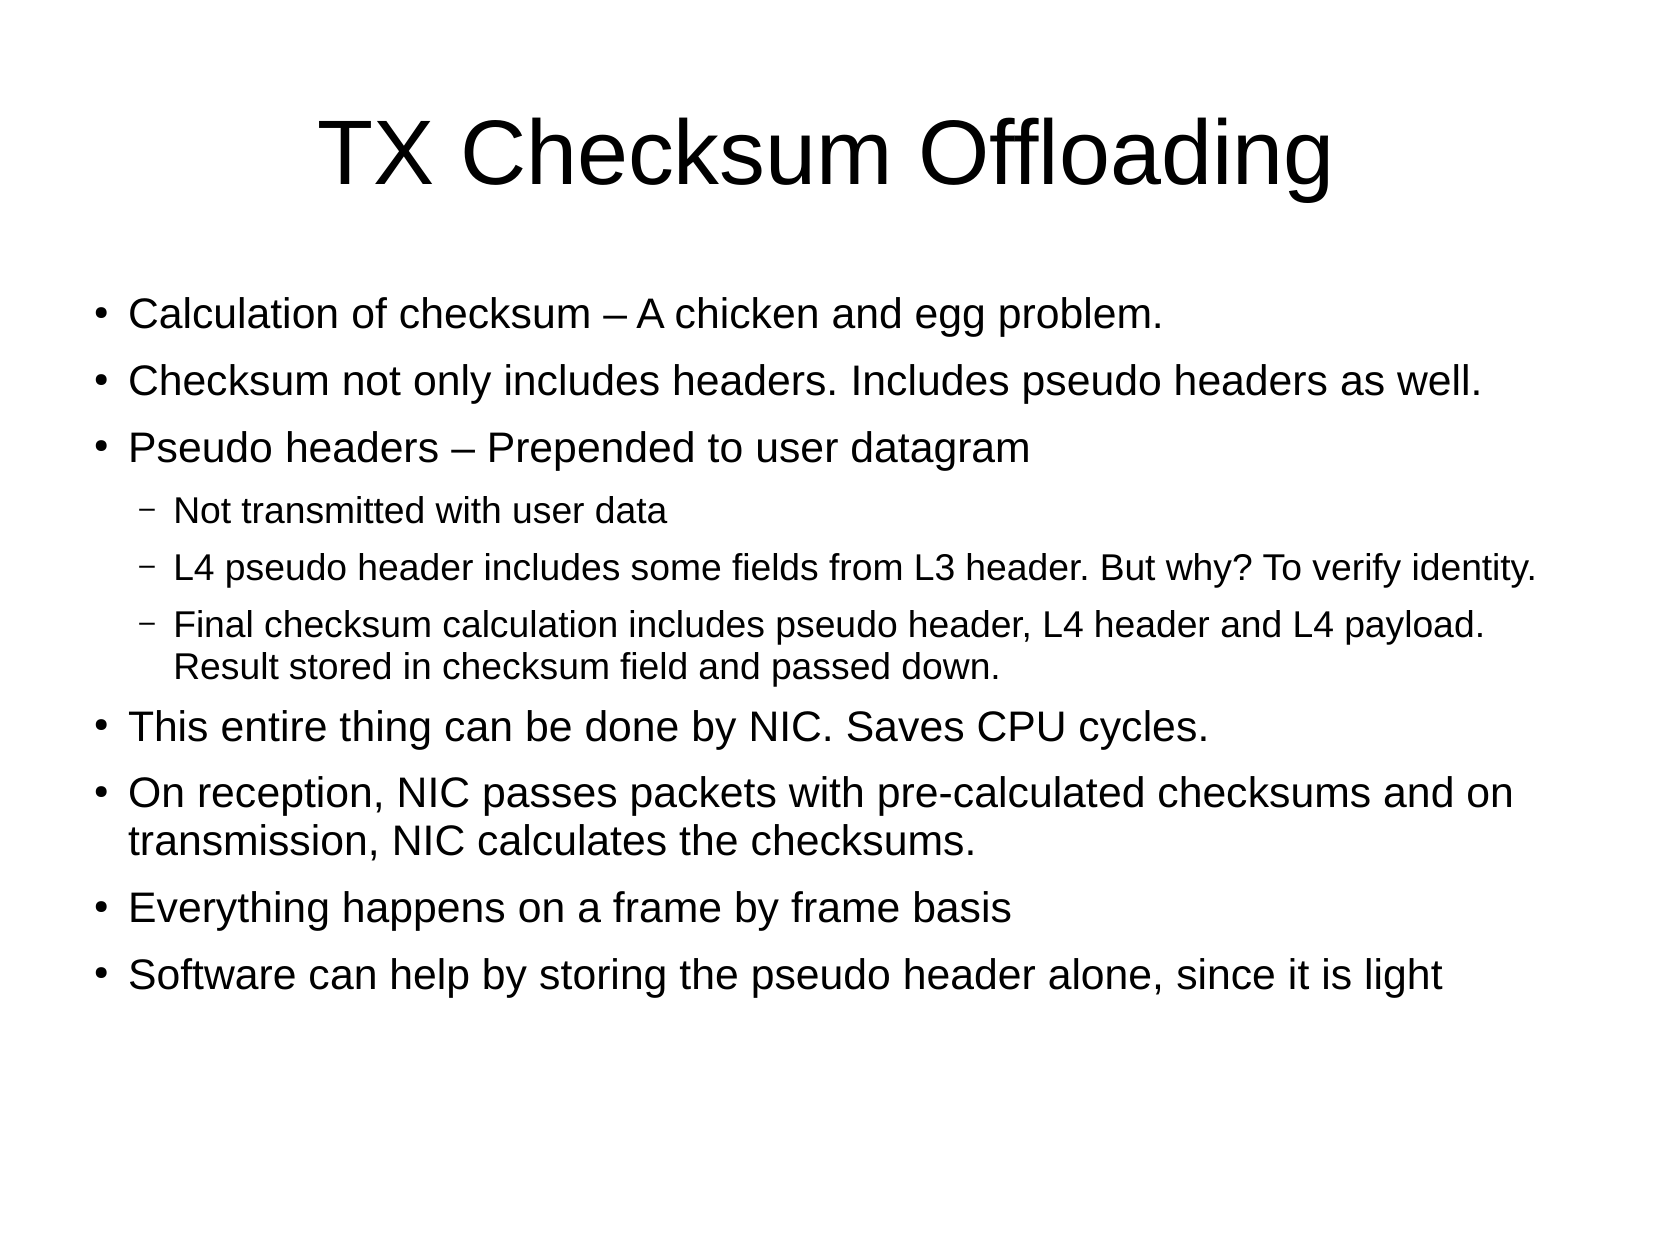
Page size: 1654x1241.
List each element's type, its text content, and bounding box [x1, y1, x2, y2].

list Calculation of checksum – A chicken and egg problem. Checksum not only includes headers. Includes pseudo headers as well. Pseudo headers – Prepended to user datagram Not transmitted with user data L4 pseudo header includes some fields from L3 header. But why? To verify identity. Final checksum calculation includes pseudo header, L4 header and L4 payload. Result stored in checksum field and passed down. This entire thing can be done by NIC. Saves CPU cycles. On reception, NIC passes packets with pre-calculated checksums and on transmission, NIC calculates the checksums. Everything happens on a frame by frame basis Software can help by storing the pseudo header alone, since it is light [82, 290, 1571, 1010]
title TX Checksum Offloading [82, 49, 1571, 257]
